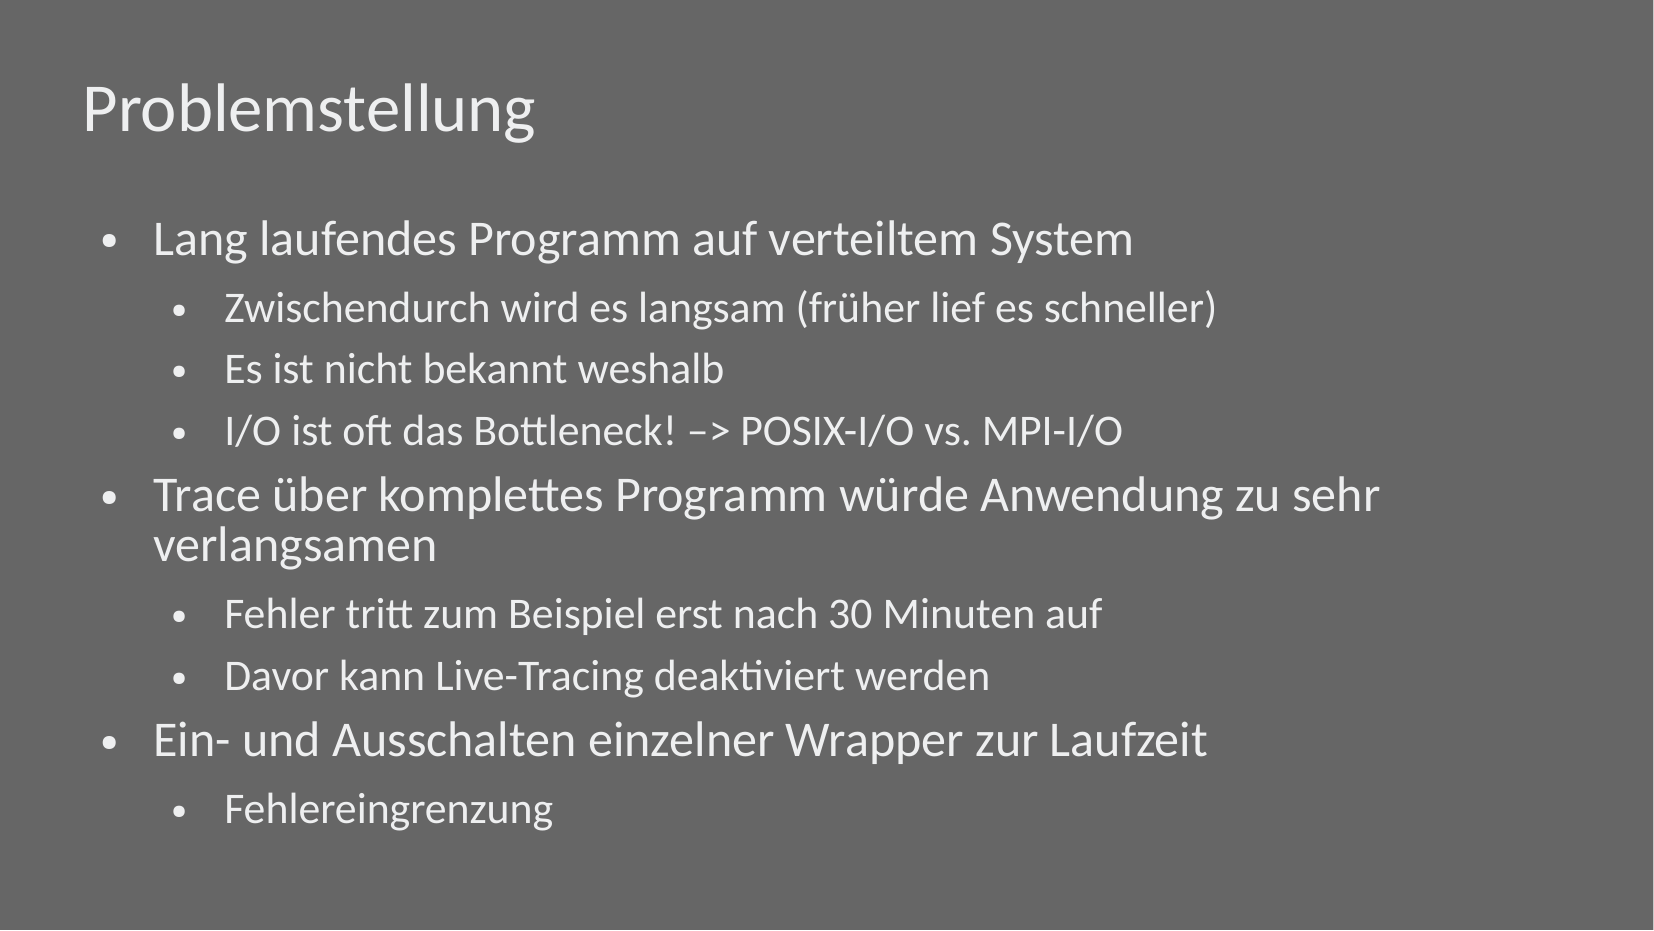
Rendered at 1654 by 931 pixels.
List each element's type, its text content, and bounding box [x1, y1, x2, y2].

list Lang laufendes Programm auf verteiltem System Zwischendurch wird es langsam (früher lief es schneller) Es ist nicht bekannt weshalb I/O ist oft das Bottleneck! –> POSIX-I/O vs. MPI-I/O Trace über komplettes Programm würde Anwendung zu sehr verlangsamen Fehler tritt zum Beispiel erst nach 30 Minuten auf Davor kann Live-Tracing deaktiviert werden Ein- und Ausschalten einzelner Wrapper zur Laufzeit Fehlereingrenzung [82, 217, 1571, 835]
title Problemstellung [82, 37, 1571, 193]
